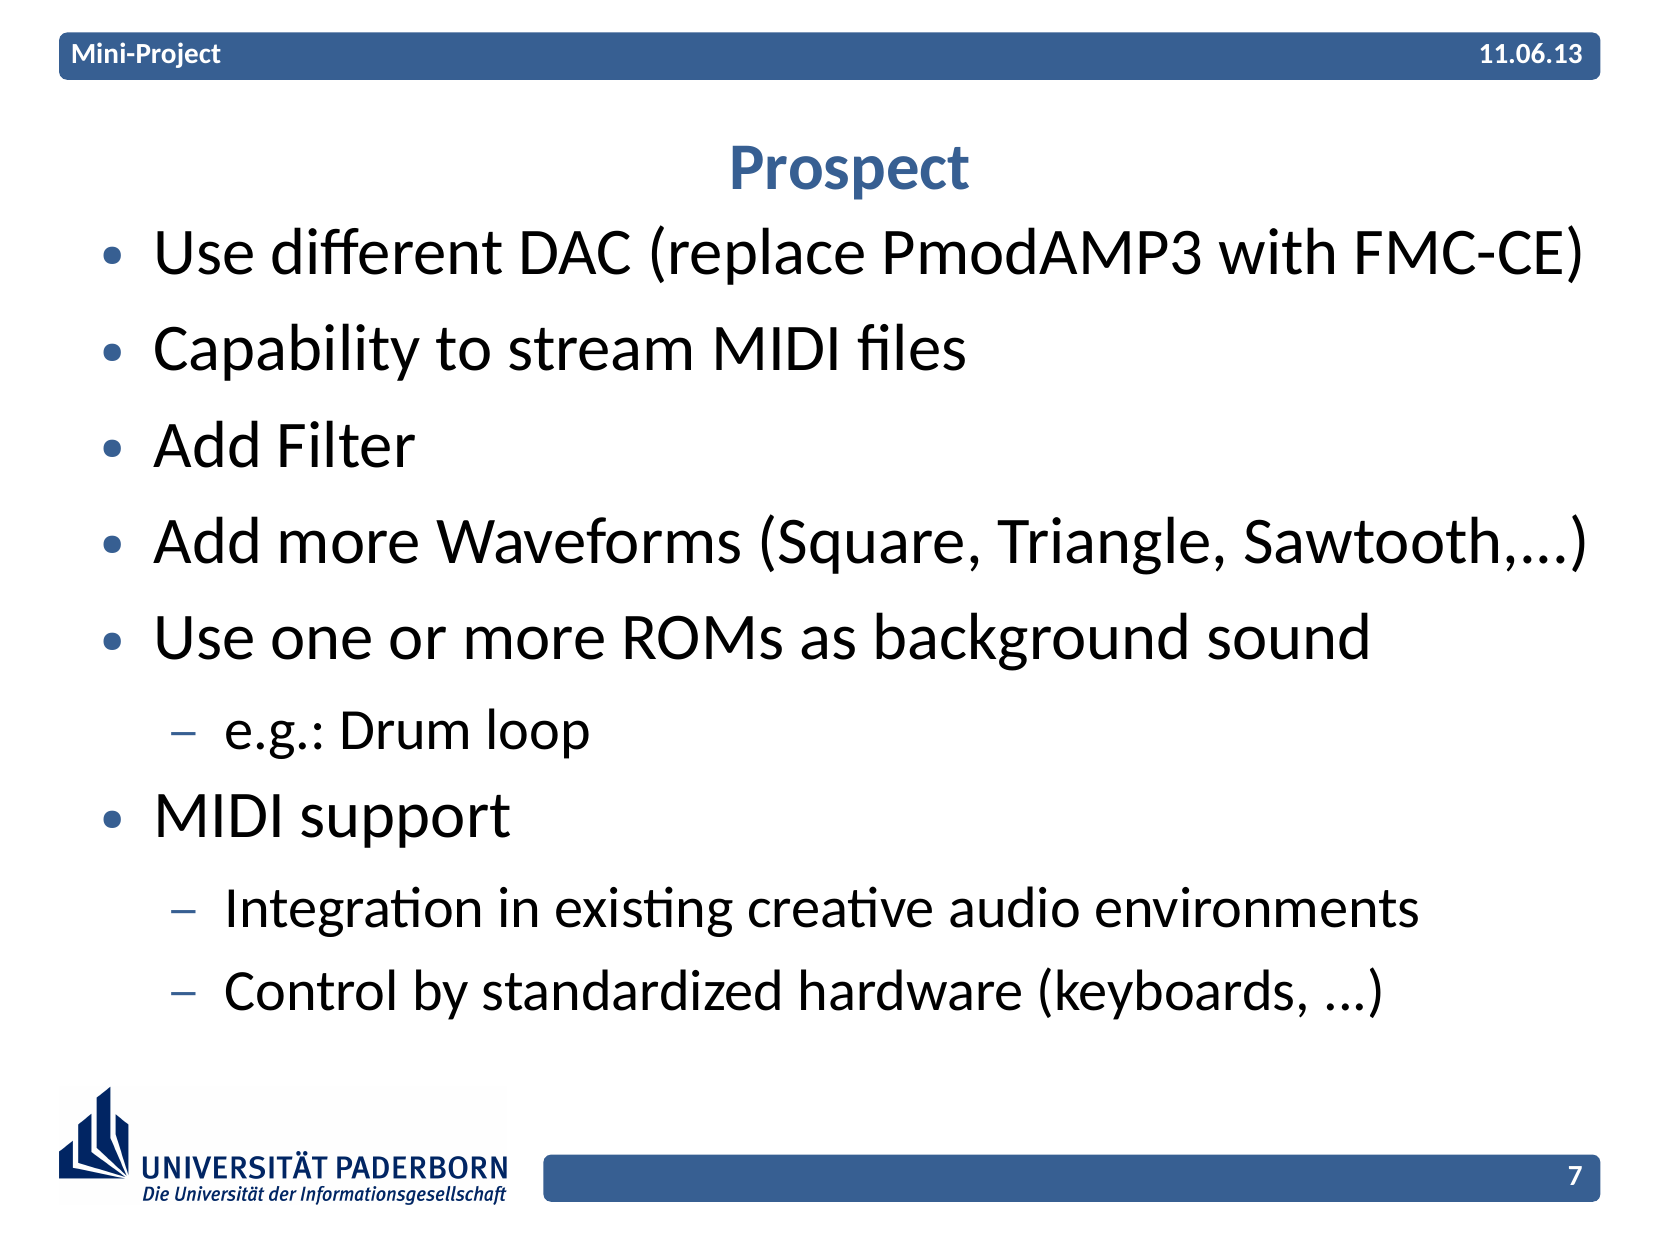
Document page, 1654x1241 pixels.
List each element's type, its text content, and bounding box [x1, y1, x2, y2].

list Use different DAC (replace PmodAMP3 with FMC-CE) Capability to stream MIDI files Add Filter Add more Waveforms (Square, Triangle, Sawtooth,...) Use one or more ROMs as background sound e.g.: Drum loop MIDI support Integration in existing creative audio environments Control by standardized hardware (keyboards, ...) [82, 224, 1642, 1123]
picture [59, 1086, 507, 1205]
title Prospect [82, 121, 1595, 224]
